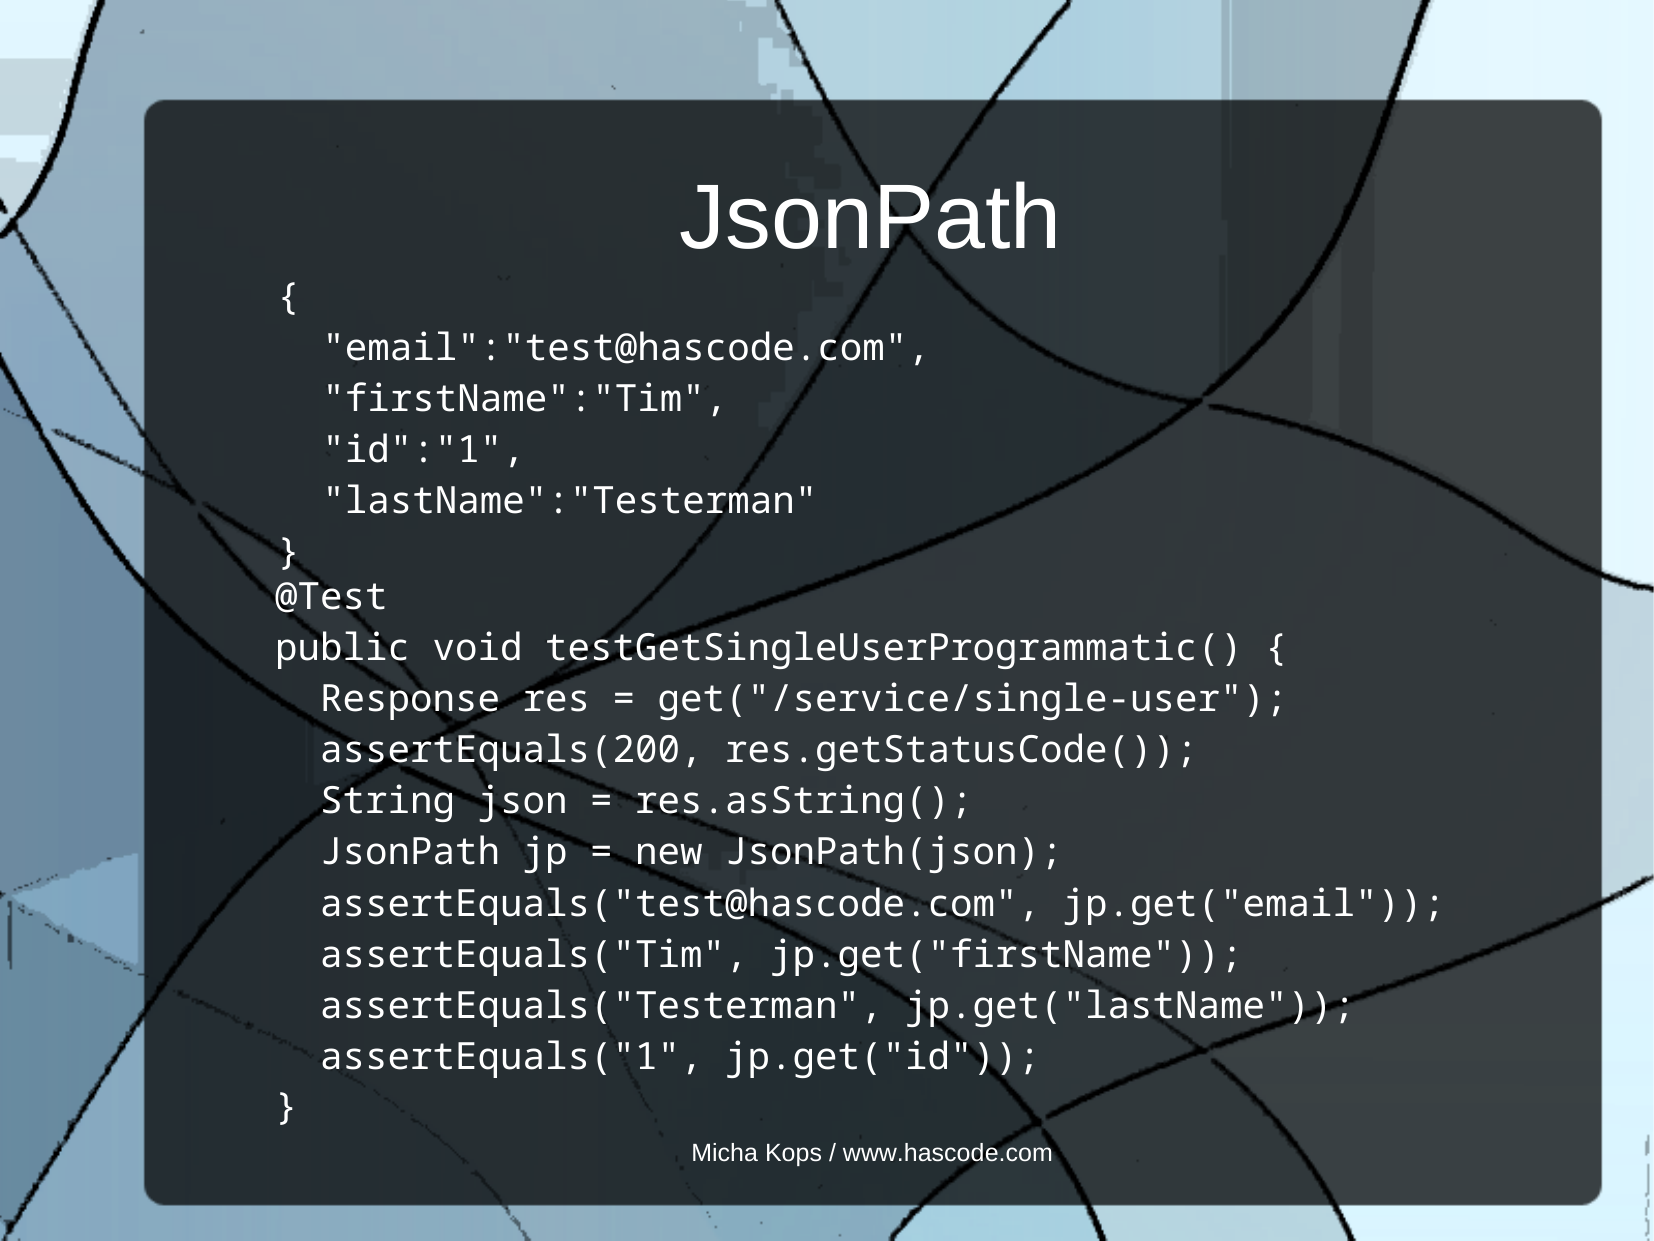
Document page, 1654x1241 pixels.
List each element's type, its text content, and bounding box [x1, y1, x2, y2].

picture [0, 0, 1654, 1241]
text_box { "email":"test@hascode.com", "firstName":"Tim", "id":"1", "lastName":"Testerman" } [262, 262, 1388, 532]
text_box @Test public void testGetSingleUserProgrammatic() { Response res = get("/service/single-user"); assertEquals(200, res.getStatusCode()); String json = res.asString(); JsonPath jp = new JsonPath(json); assertEquals("test@hascode.com", jp.get("email")); assertEquals("Tim", jp.get("firstName")); assertEquals("Testerman", jp.get("lastName")); assertEquals("1", jp.get("id")); } [260, 562, 1461, 1043]
title JsonPath [159, 108, 1583, 325]
